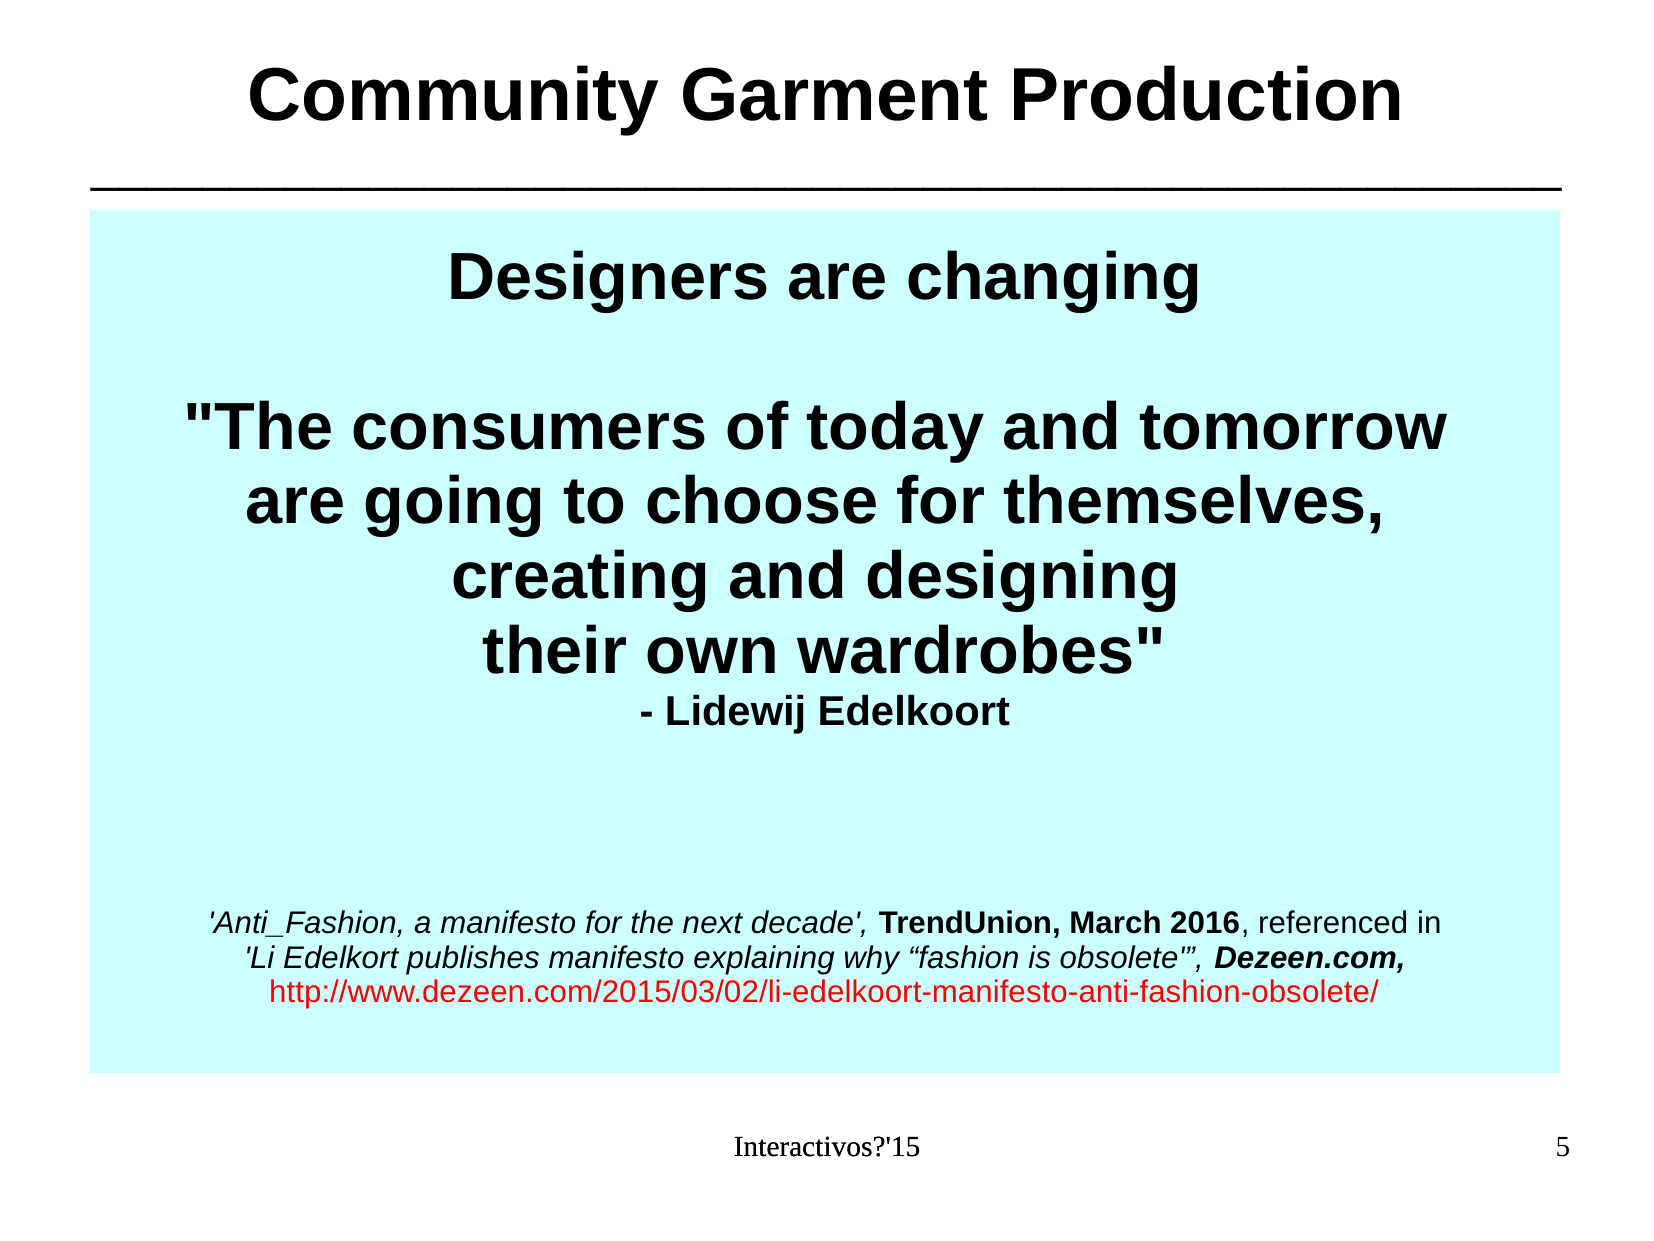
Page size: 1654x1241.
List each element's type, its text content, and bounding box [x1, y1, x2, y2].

title Community Garment Production _____________________________________________________ [82, 49, 1571, 196]
subtitle Designers are changing "The consumers of today and tomorrow are going to choose for themselves, creating and designing their own wardrobes" - Lidewij Edelkoort 'Anti_Fashion, a manifesto for the next decade', TrendUnion, March 2016, referenced in 'Li Edelkort publishes manifesto explaining why “fashion is obsolete'”, Dezeen.com, http://www.dezeen.com/2015/03/02/li-edelkoort-manifesto-anti-fashion-obsolete/ [90, 210, 1561, 1074]
